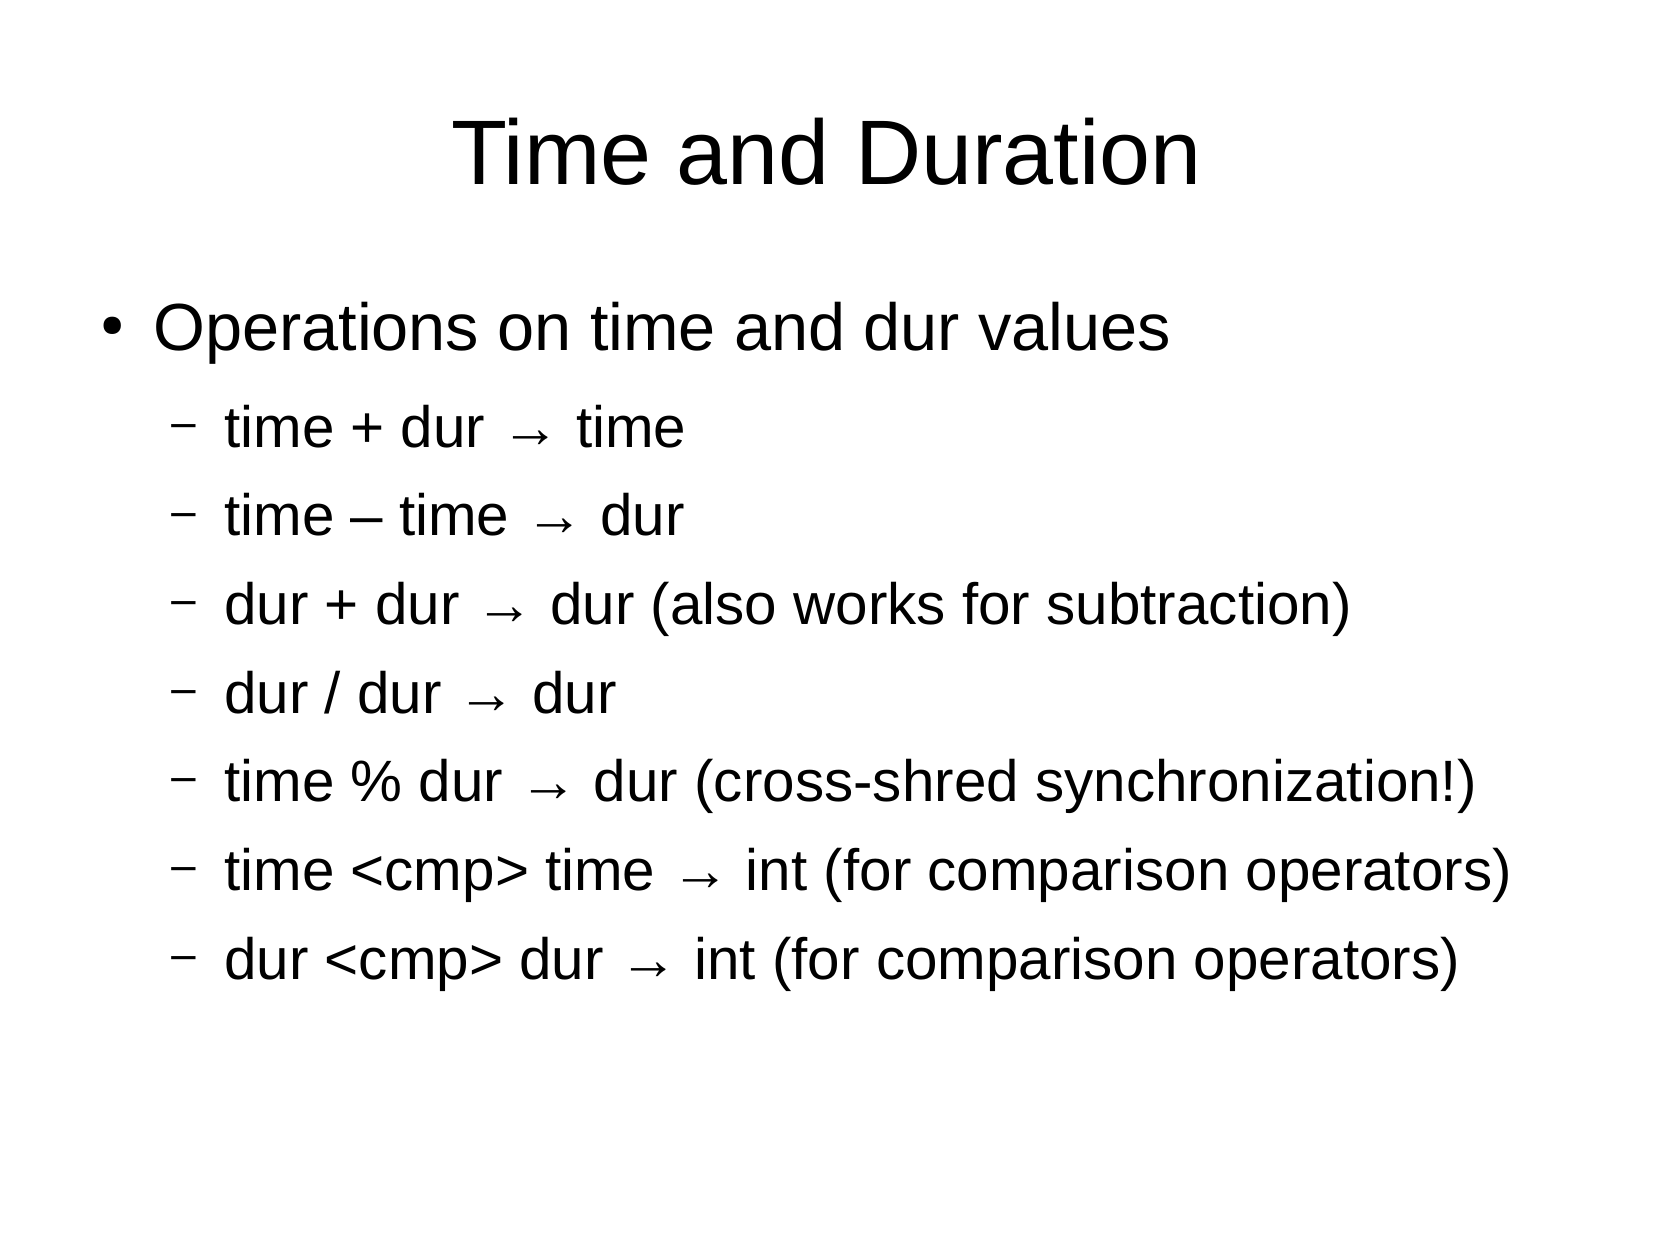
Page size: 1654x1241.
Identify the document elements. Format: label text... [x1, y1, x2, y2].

list Operations on time and dur values time + dur → time time – time → dur dur + dur → dur (also works for subtraction) dur / dur → dur time % dur → dur (cross-shred synchronization!) time <cmp> time → int (for comparison operators) dur <cmp> dur → int (for comparison operators) [82, 290, 1538, 1010]
title Time and Duration [82, 49, 1571, 257]
